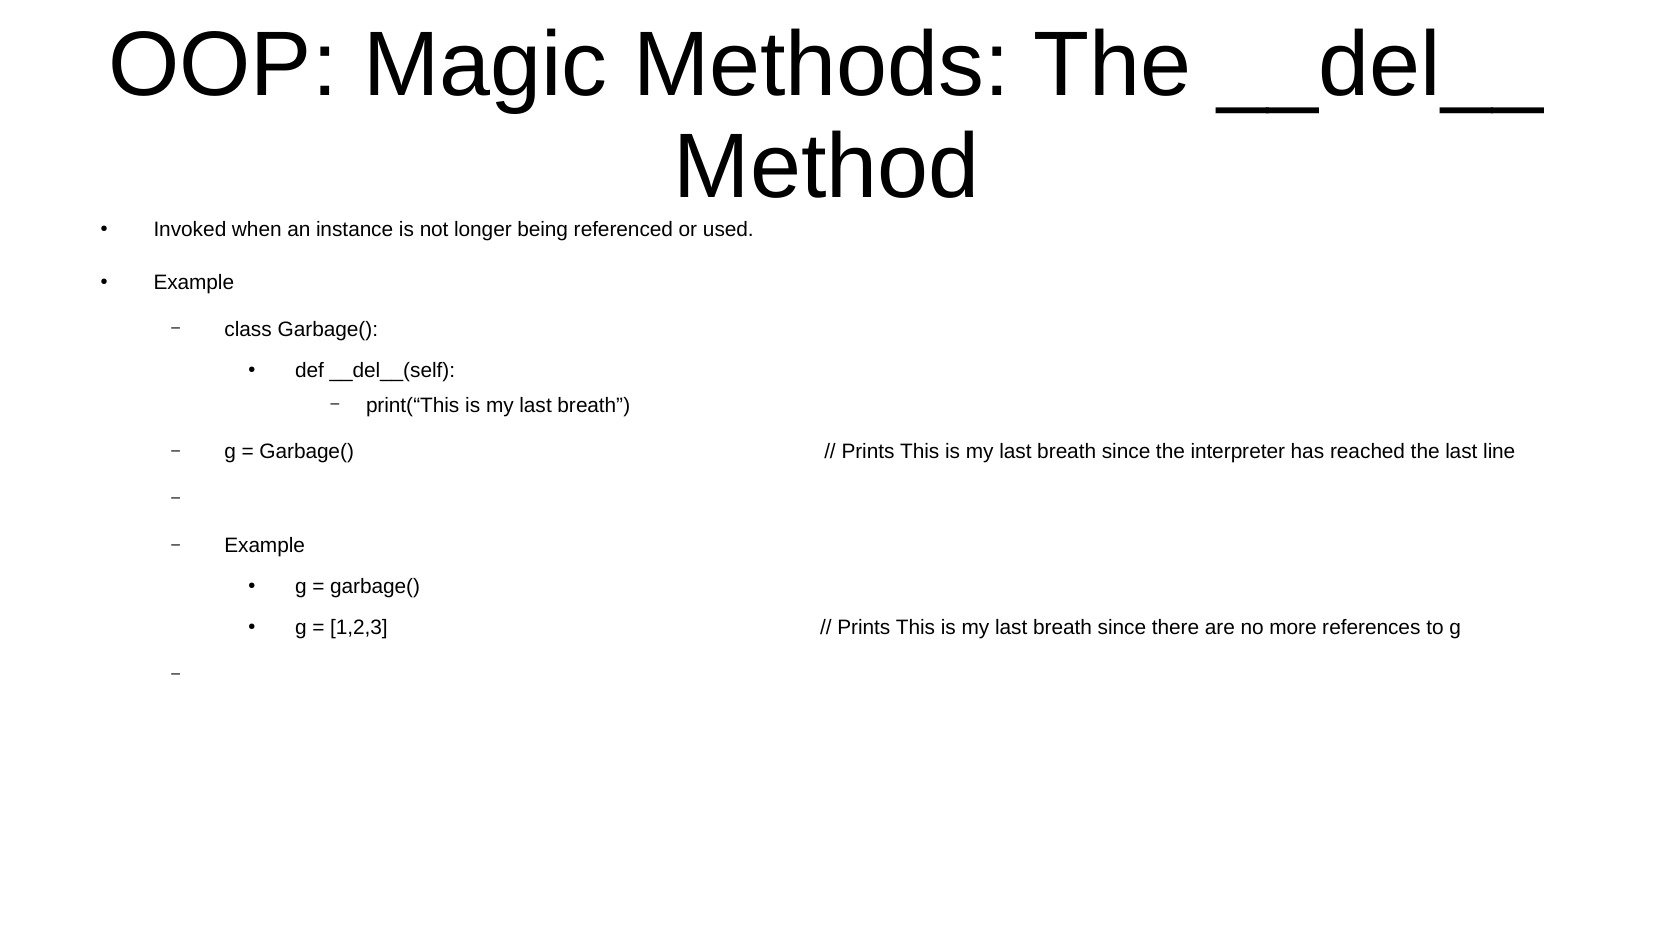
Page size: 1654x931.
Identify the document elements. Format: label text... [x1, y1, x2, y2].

title OOP: Magic Methods: The __del__ Method [82, 12, 1571, 217]
list Invoked when an instance is not longer being referenced or used. Example class Garbage(): def __del__(self): print(“This is my last breath”) g = Garbage() // Prints This is my last breath since the interpreter has reached the last line Example g = garbage() g = [1,2,3] // Prints This is my last breath since there are no more references to g [82, 217, 1636, 916]
